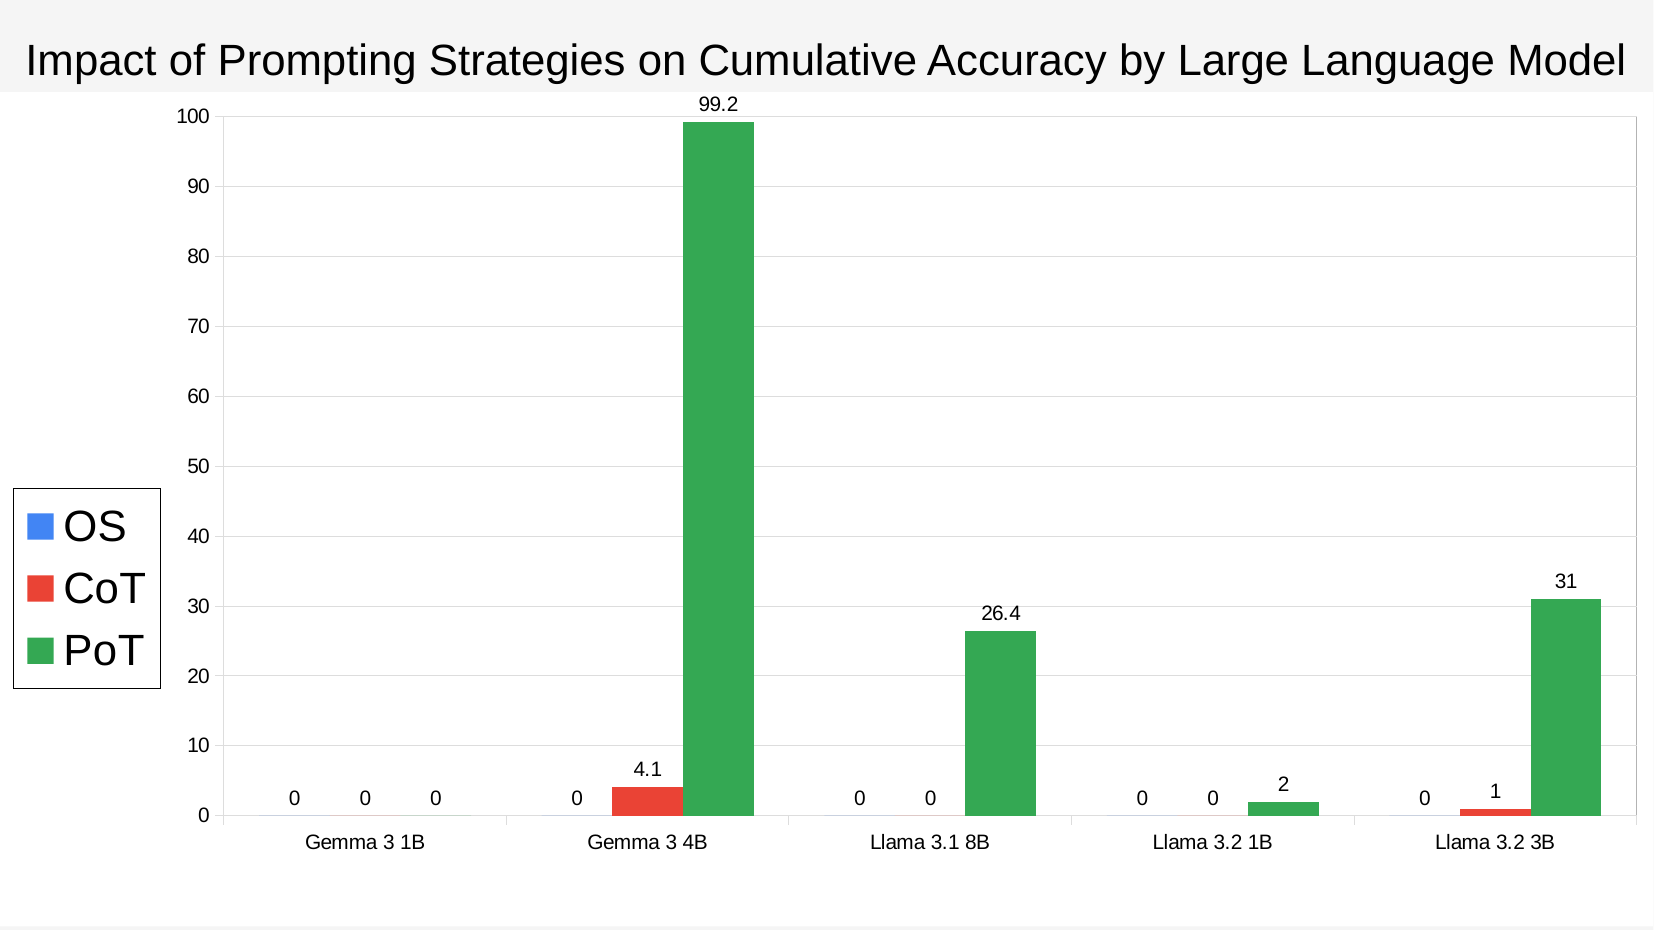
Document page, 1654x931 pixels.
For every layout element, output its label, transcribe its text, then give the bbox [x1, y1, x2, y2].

title Impact of Prompting Strategies on Cumulative Accuracy by Large Language Model [0, 29, 1654, 92]
chart [0, 92, 1653, 927]
